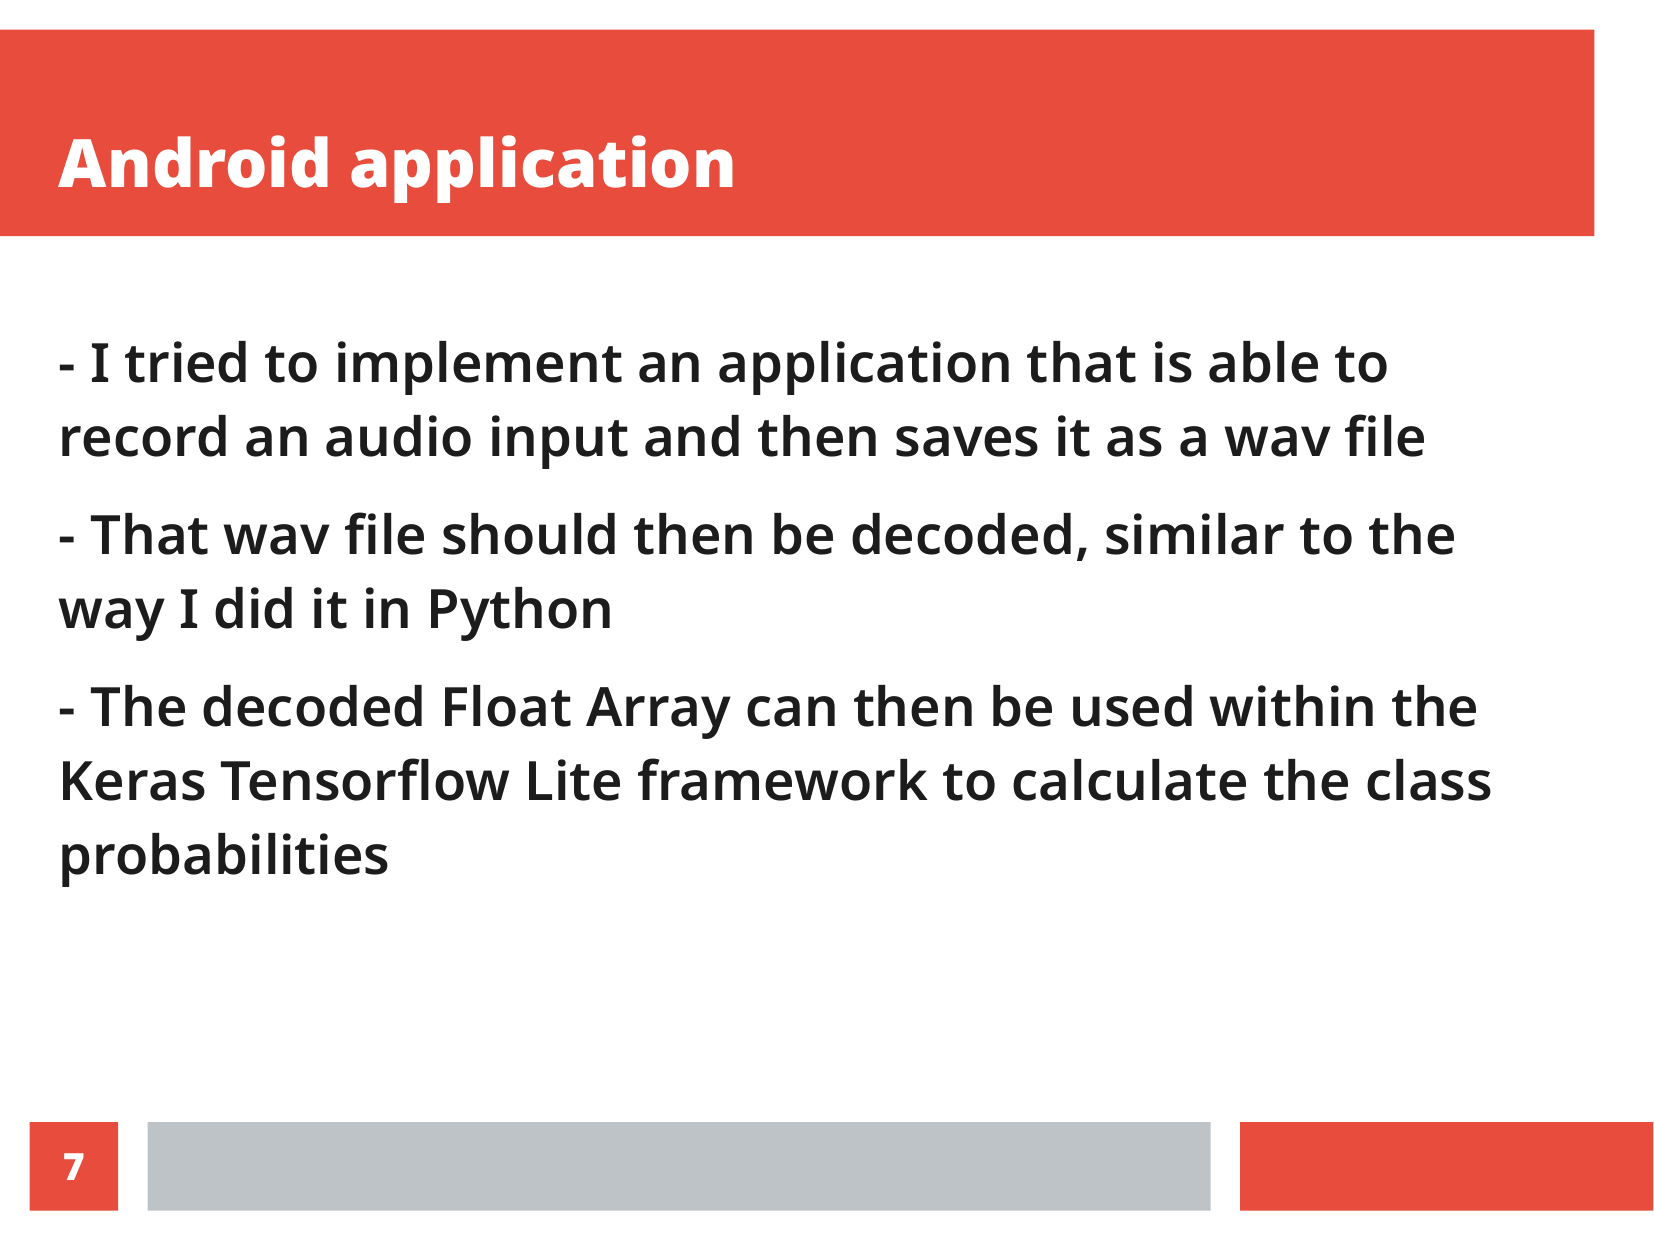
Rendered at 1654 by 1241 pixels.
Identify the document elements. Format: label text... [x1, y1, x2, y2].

title Android application [59, 59, 1595, 207]
list - I tried to implement an application that is able to record an audio input and then saves it as a wav file - That wav file should then be decoded, similar to the way I did it in Python - The decoded Float Array can then be used within the Keras Tensorflow Lite framework to calculate the class probabilities [59, 324, 1565, 1093]
